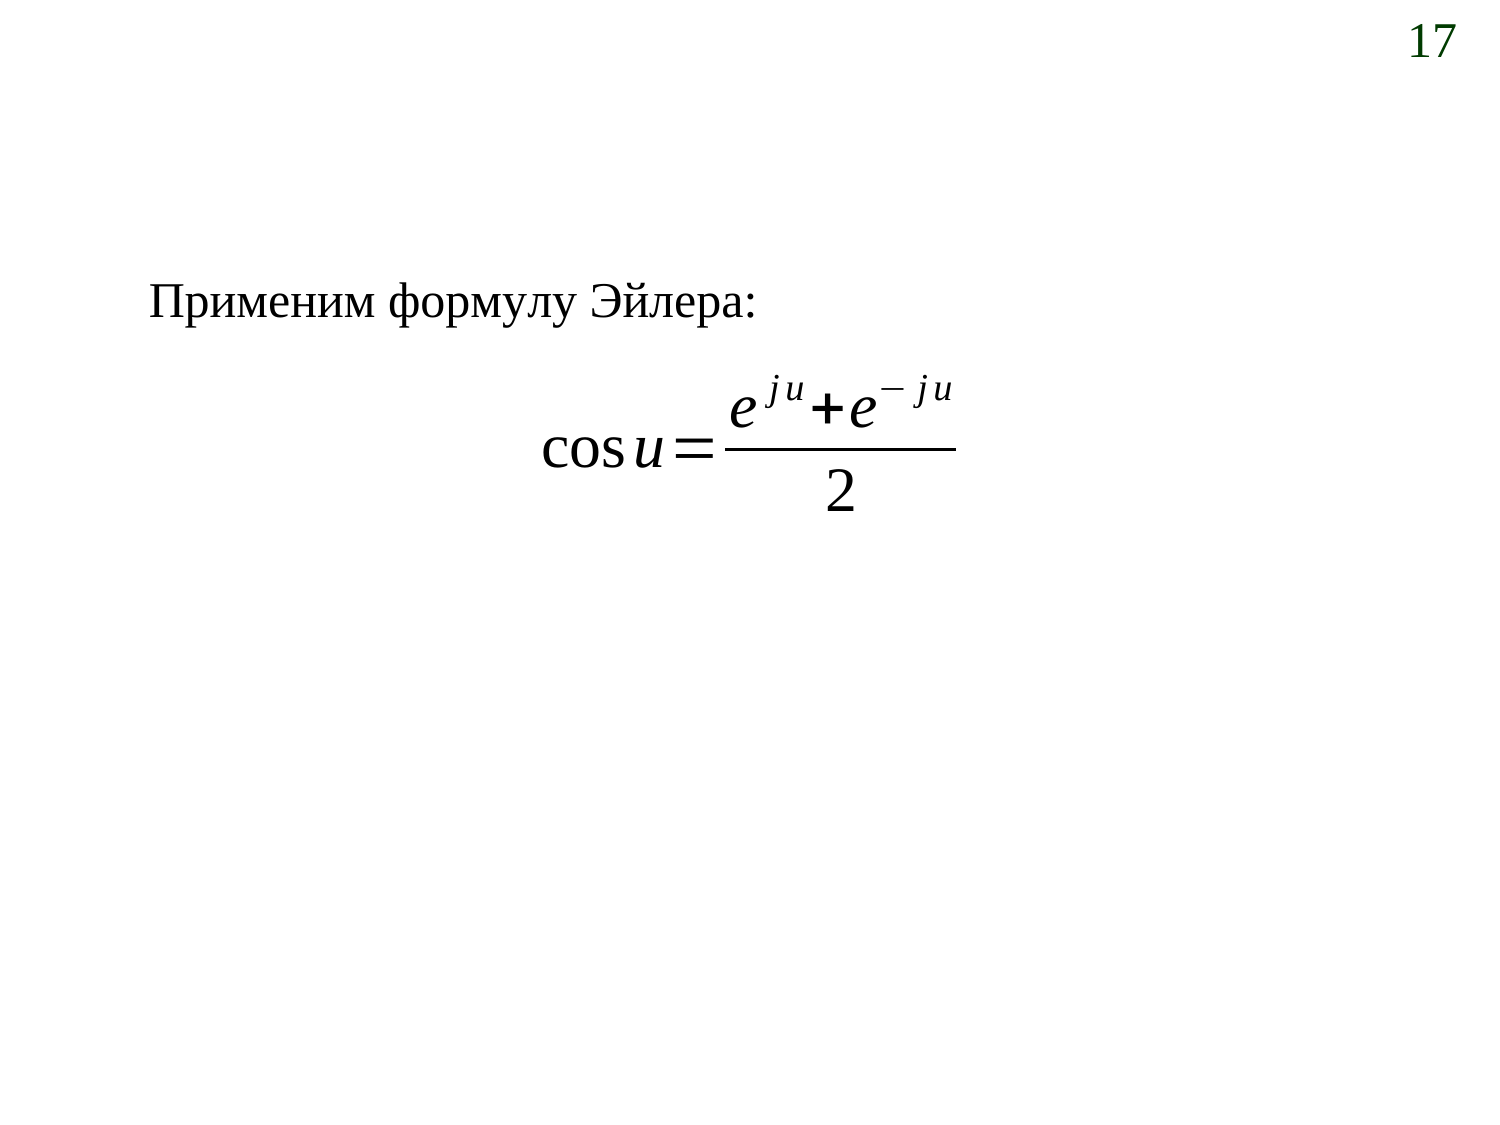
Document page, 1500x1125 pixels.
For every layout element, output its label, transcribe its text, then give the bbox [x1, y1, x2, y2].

chart [525, 364, 975, 524]
text_box Применим формулу Эйлера: [133, 260, 774, 336]
